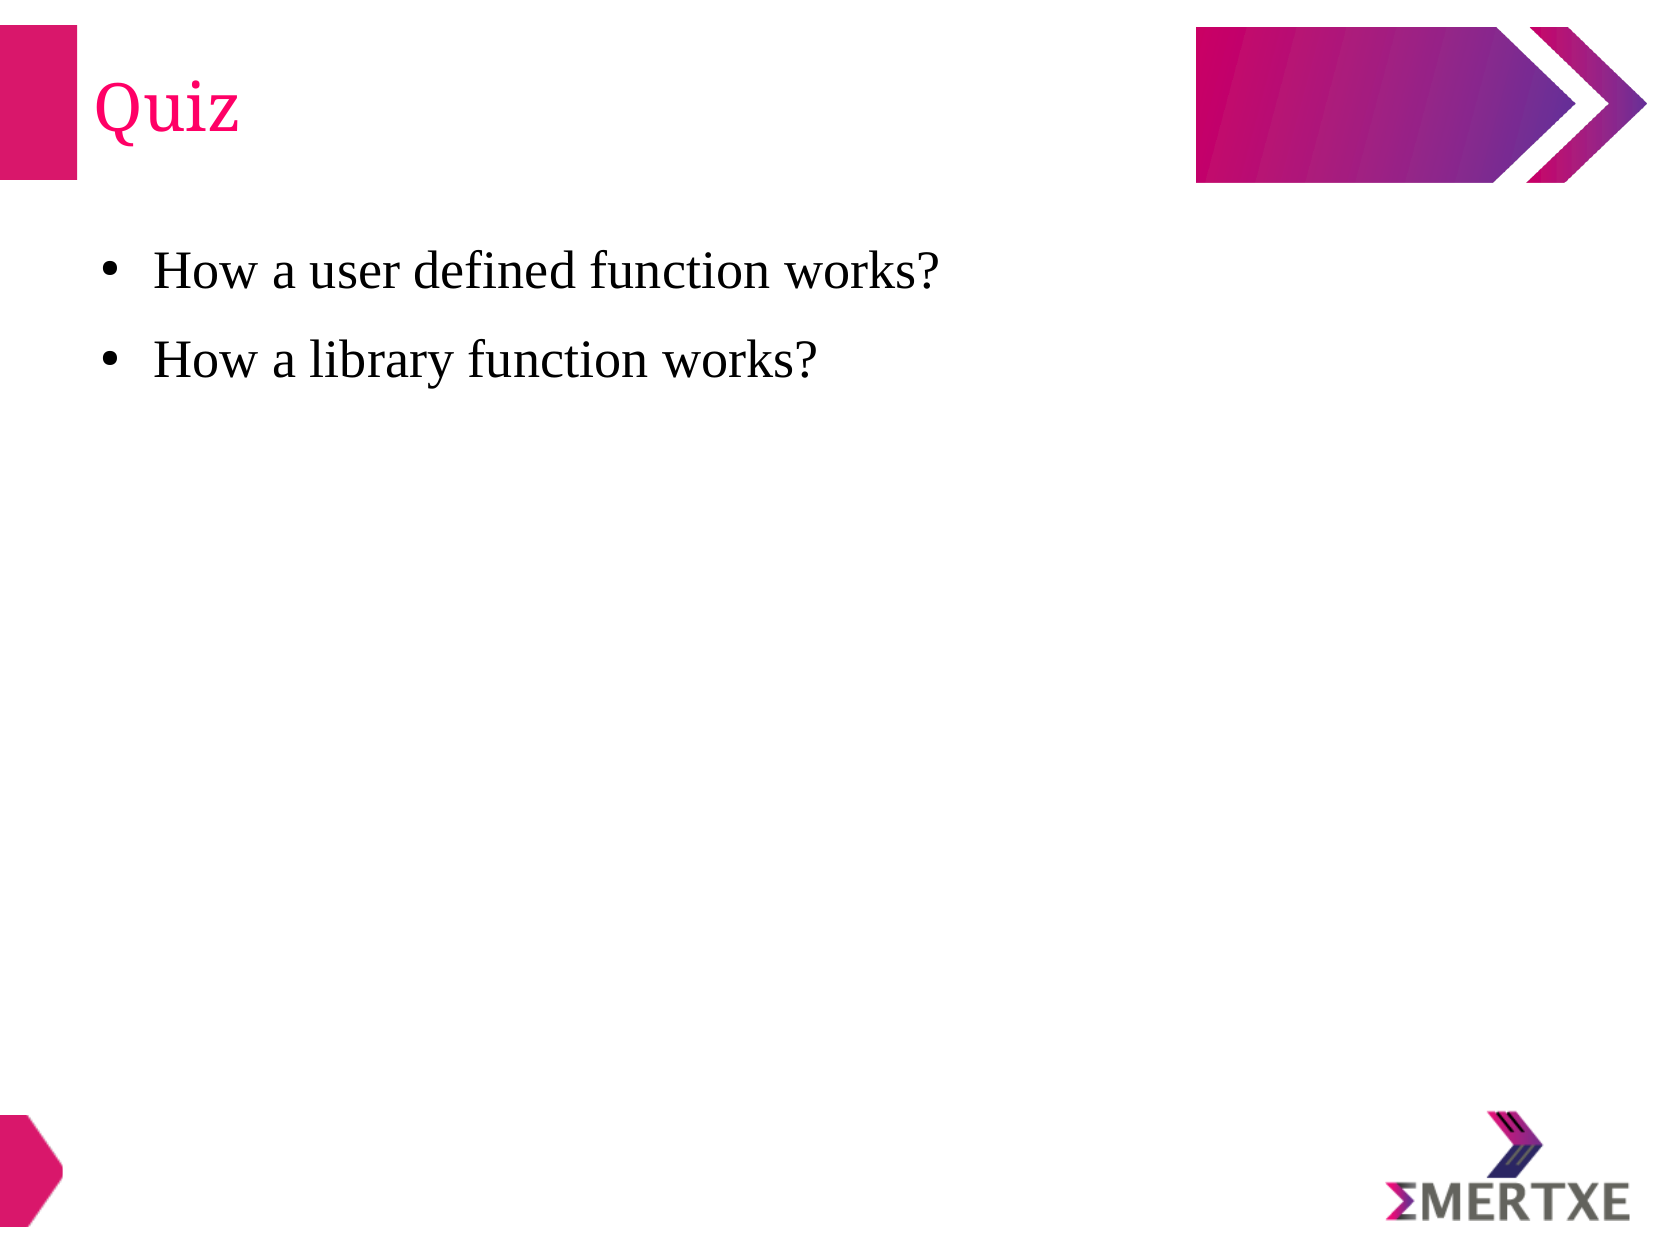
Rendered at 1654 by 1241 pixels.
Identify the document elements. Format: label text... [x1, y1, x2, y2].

picture [1571, 27, 1647, 183]
picture [1385, 1107, 1631, 1221]
list How a user defined function works? How a library function works? [82, 240, 1571, 1081]
title Quiz [93, 2, 1571, 210]
